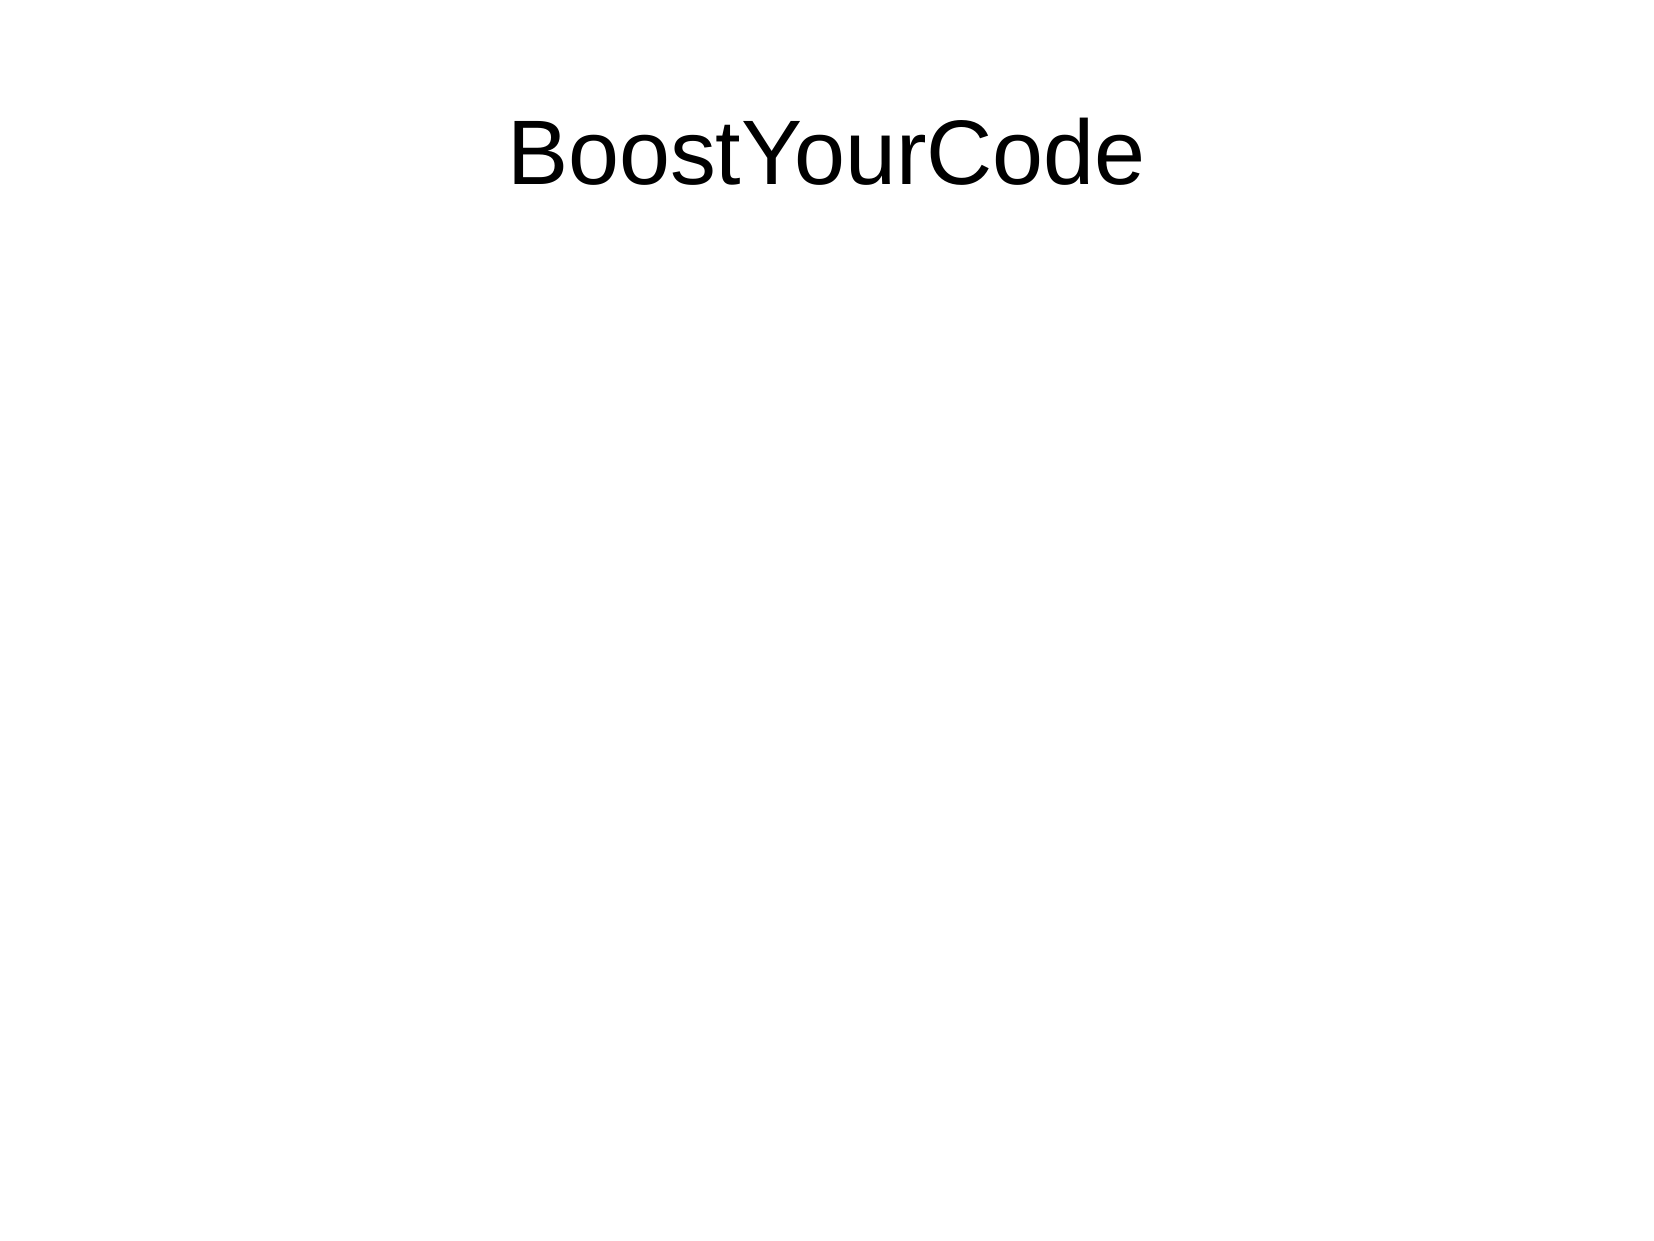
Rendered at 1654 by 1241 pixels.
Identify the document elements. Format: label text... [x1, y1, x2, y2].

title BoostYourCode [82, 49, 1571, 257]
